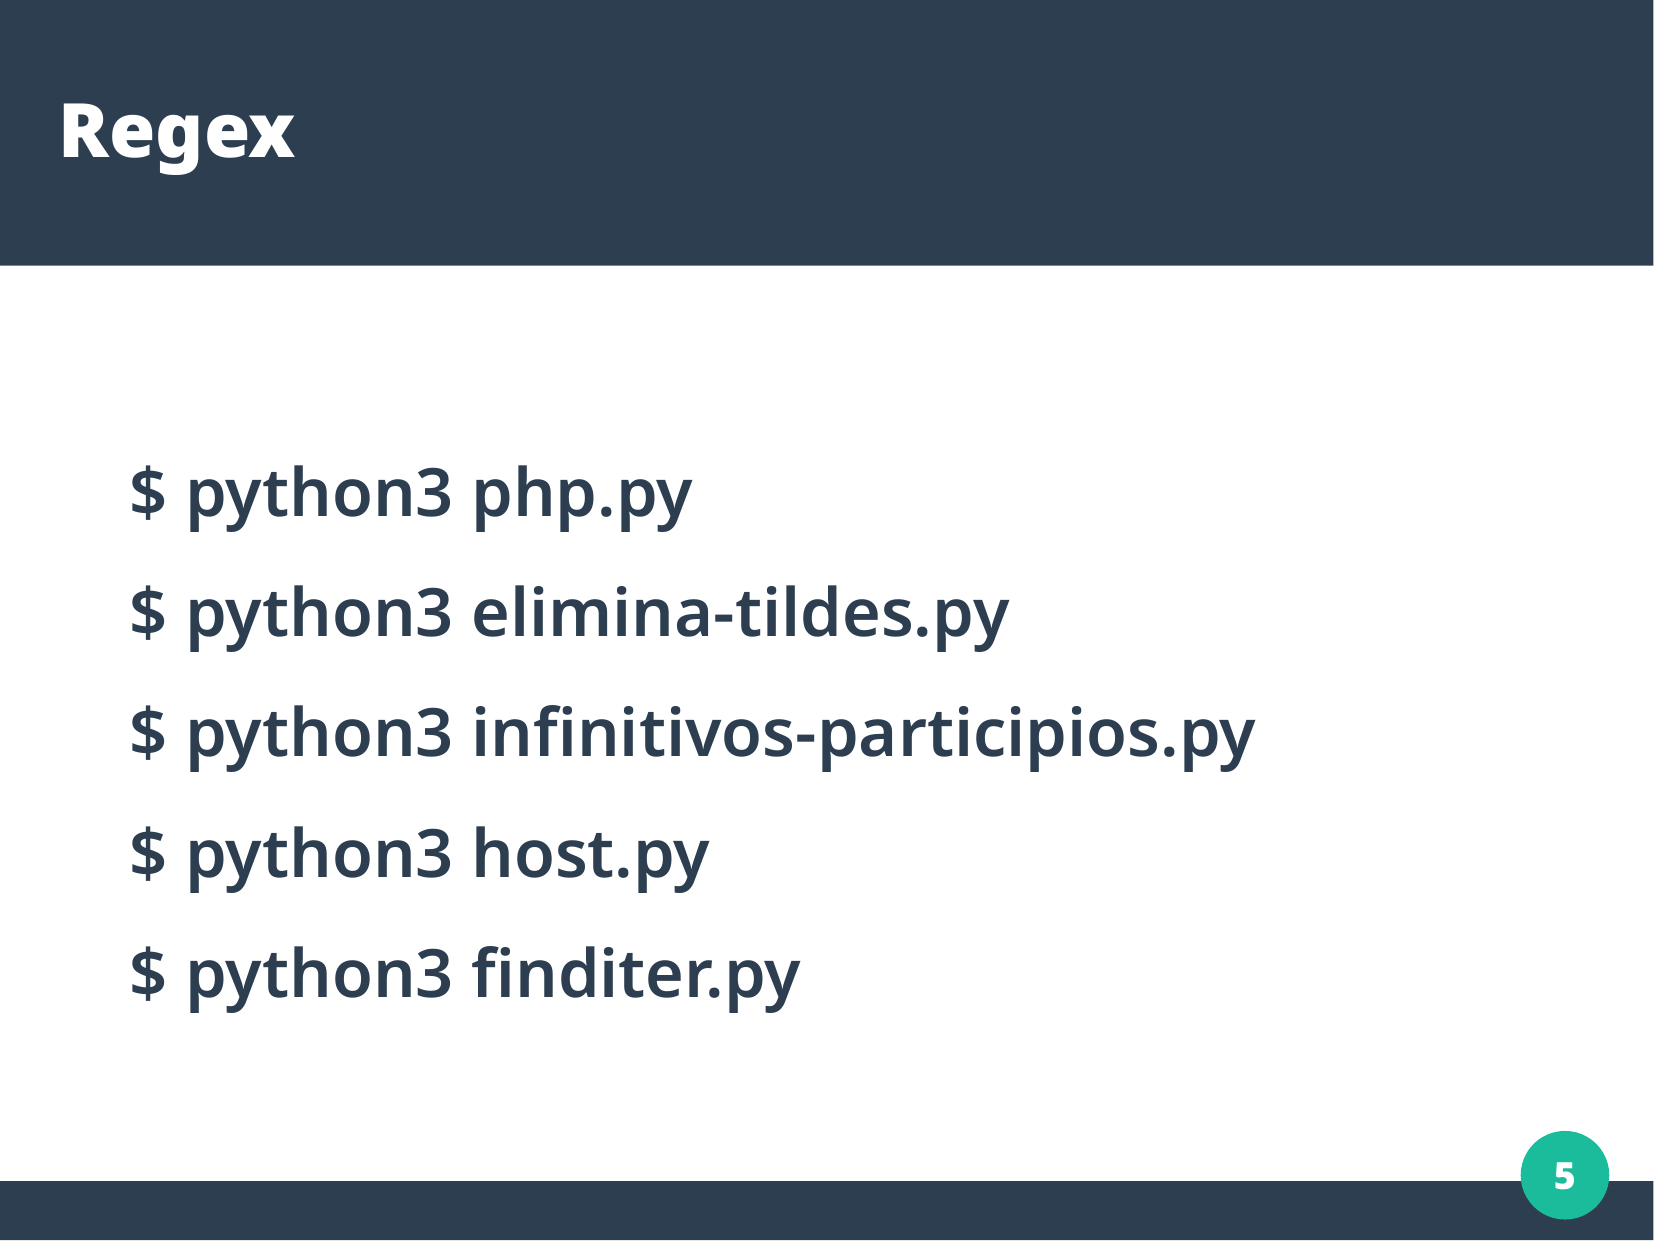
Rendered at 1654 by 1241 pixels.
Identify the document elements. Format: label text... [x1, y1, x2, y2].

list $ python3 php.py $ python3 elimina-tildes.py $ python3 infinitivos-participios.py $ python3 host.py $ python3 finditer.py [59, 324, 1595, 1152]
title Regex [59, 49, 1595, 207]
